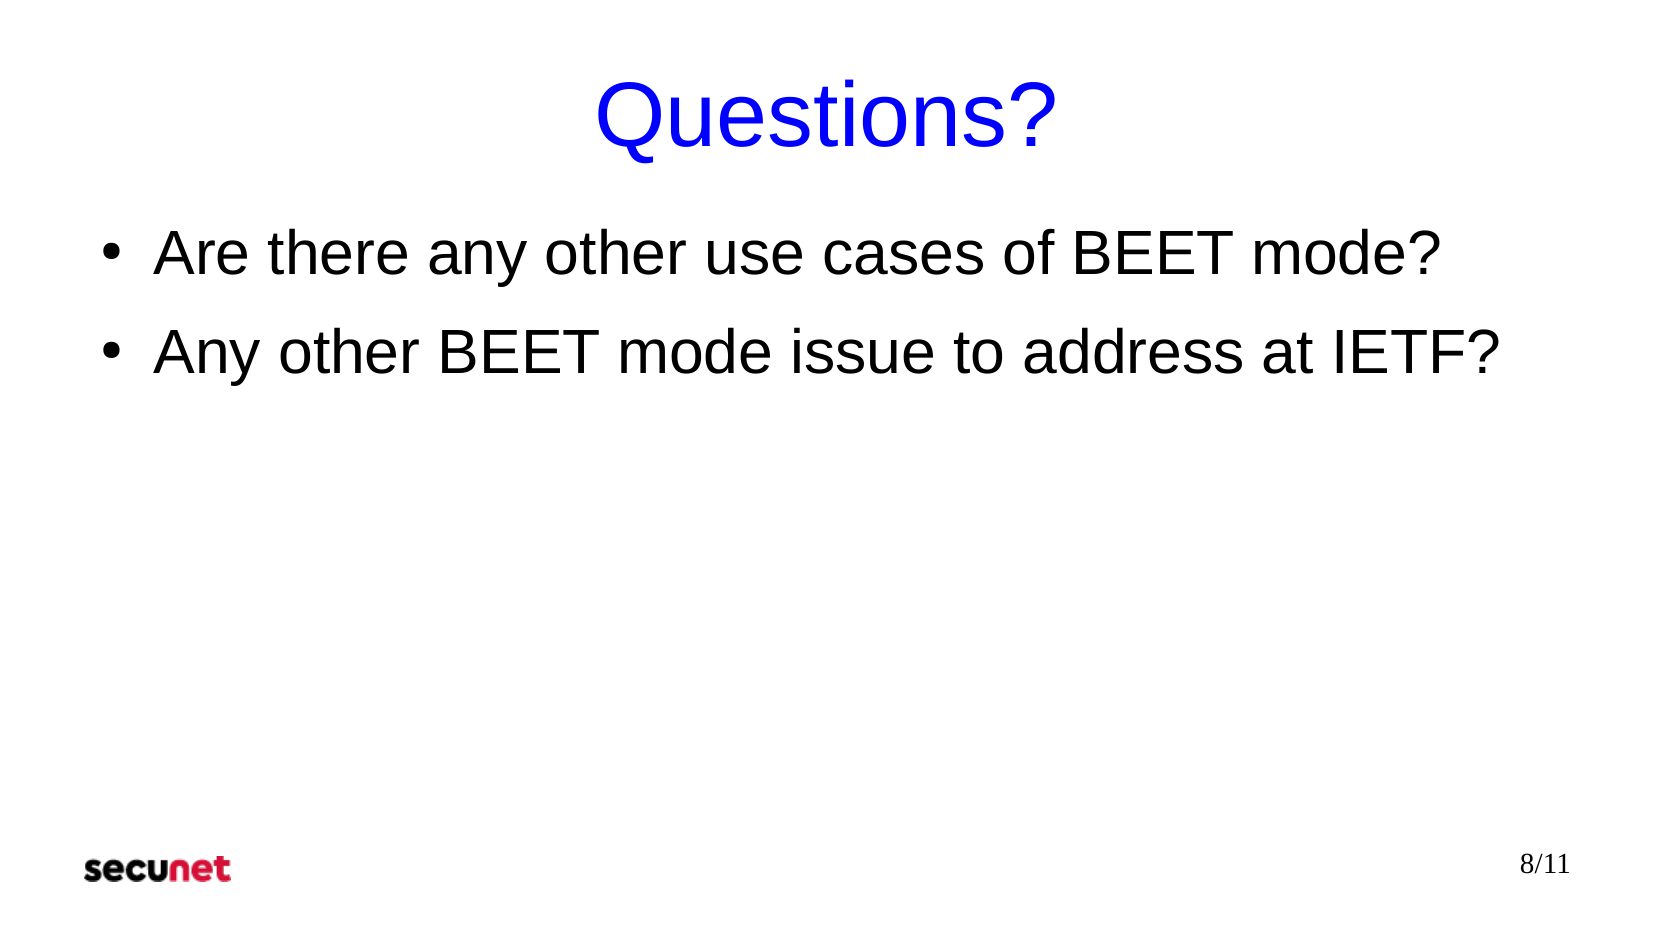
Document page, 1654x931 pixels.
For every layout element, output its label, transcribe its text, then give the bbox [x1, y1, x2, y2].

title Questions? [82, 37, 1571, 193]
list Are there any other use cases of BEET mode? Any other BEET mode issue to address at IETF? [82, 217, 1571, 758]
picture [84, 856, 231, 882]
